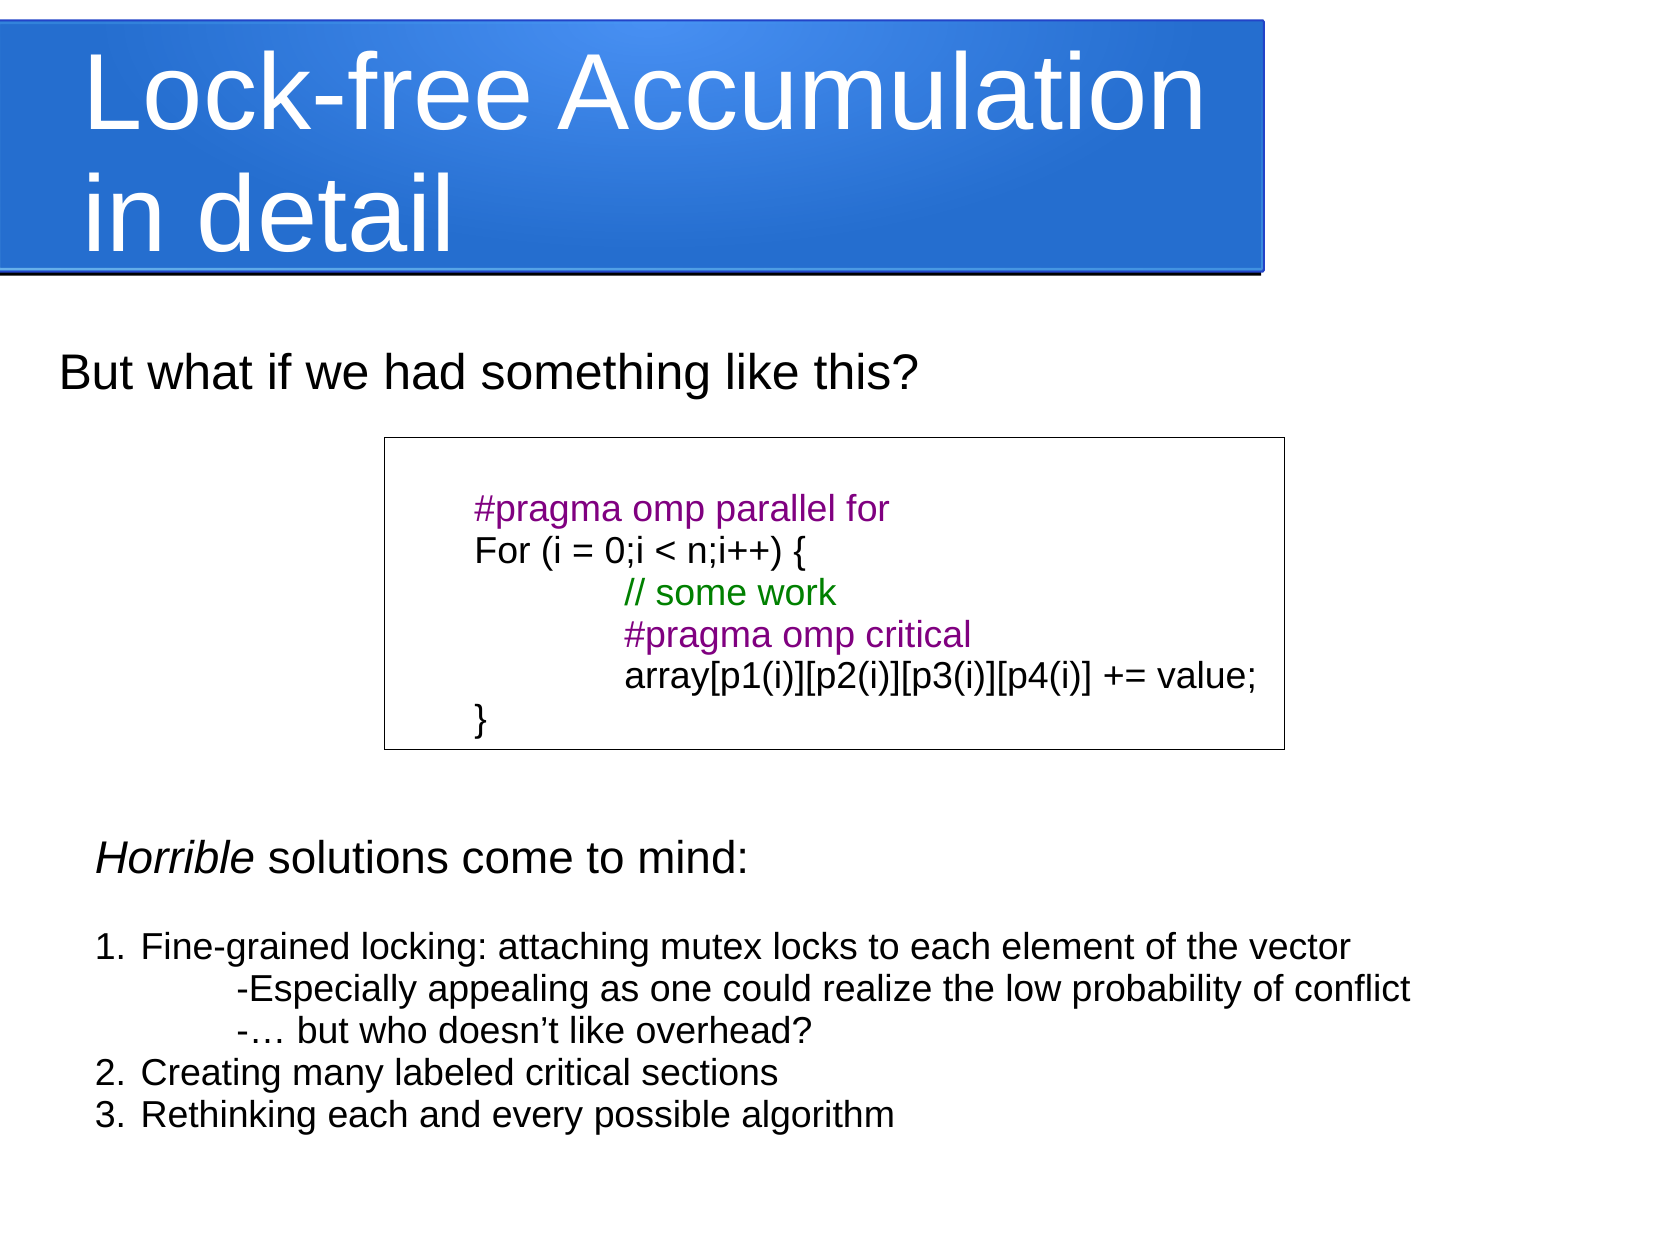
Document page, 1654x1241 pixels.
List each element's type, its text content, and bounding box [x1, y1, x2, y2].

text_box But what if we had something like this? [43, 337, 1409, 408]
text_box Horrible solutions come to mind: Fine-grained locking: attaching mutex locks to each element of the vector -Especially appealing as one could realize the low probability of conflict -… but who doesn’t like overhead? Creating many labeled critical sections Rethinking each and every possible algorithm [79, 825, 1595, 1196]
text_box #pragma omp parallel for For (i = 0;i < n;i++) { // some work #pragma omp critical array[p1(i)][p2(i)][p3(i)][p4(i)] += value; } [384, 437, 1285, 750]
title Lock-free Accumulation in detail [82, 32, 1250, 275]
